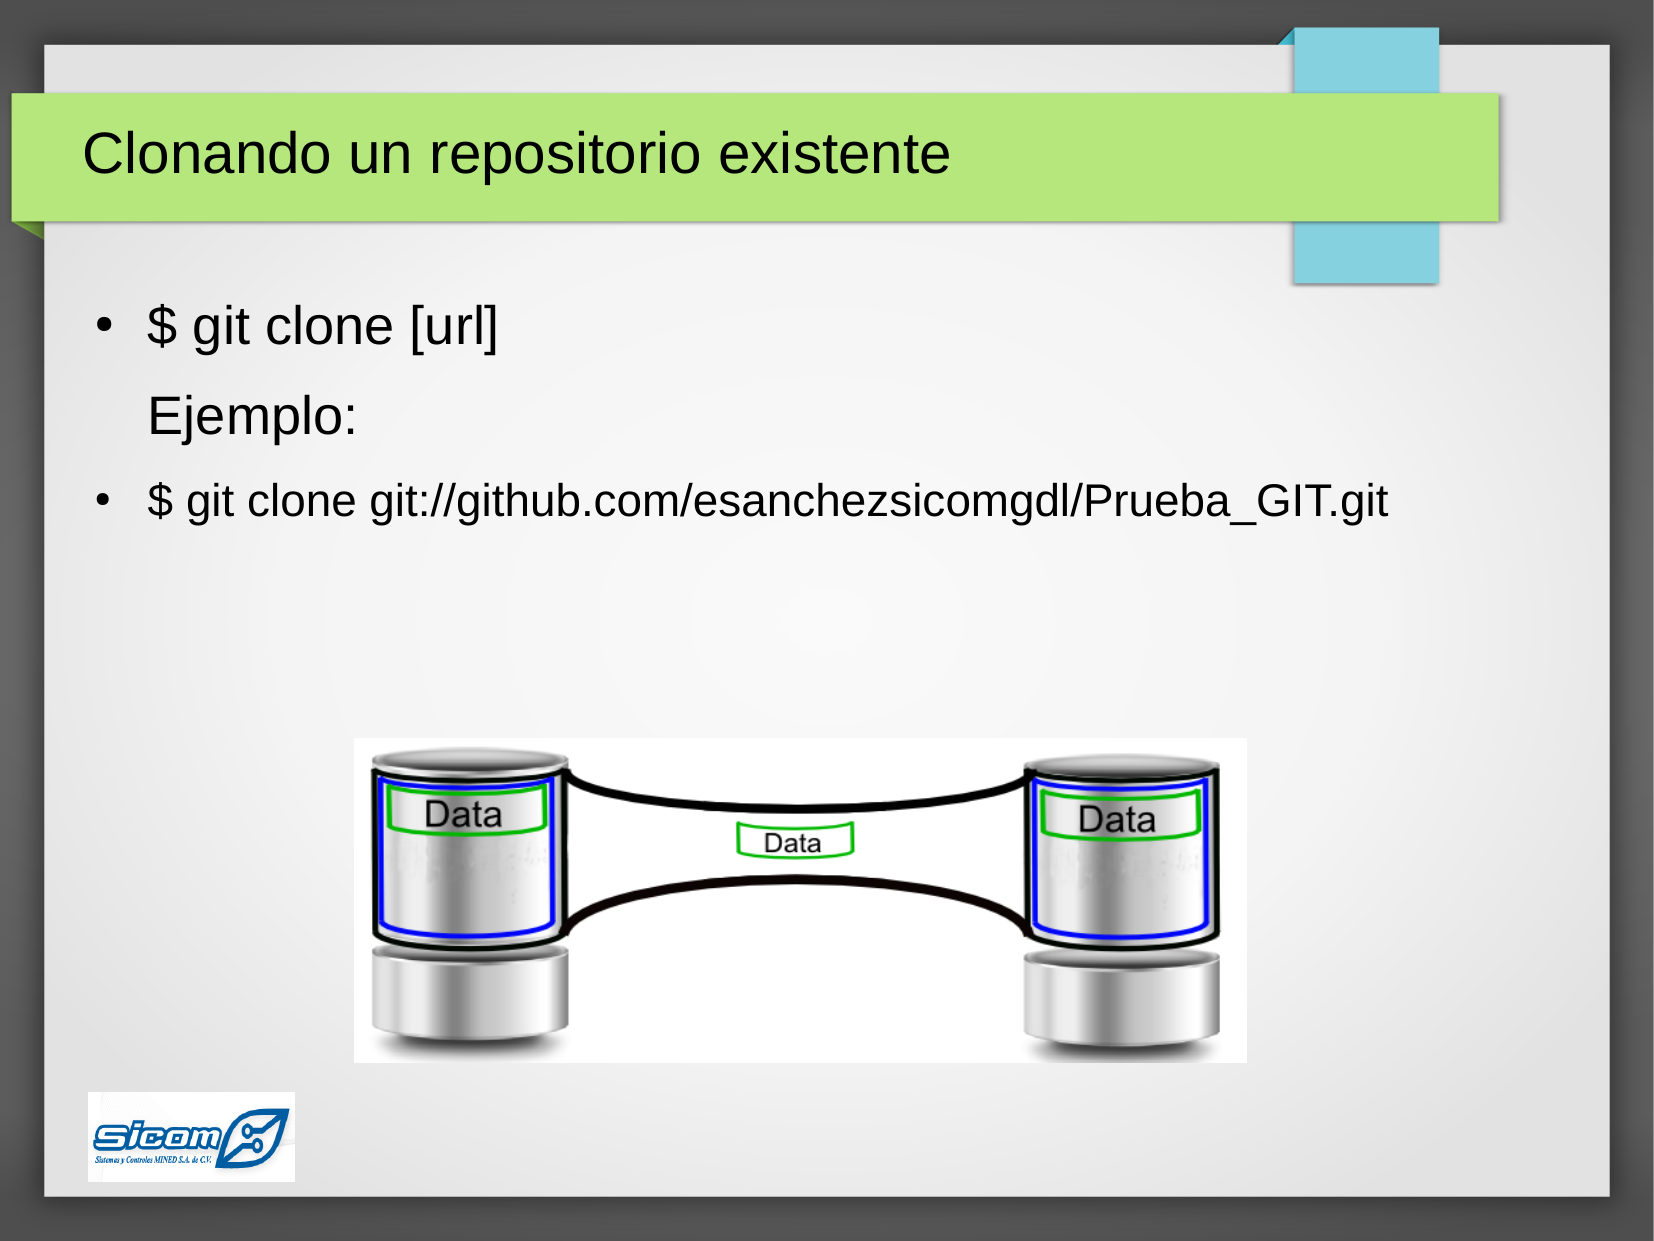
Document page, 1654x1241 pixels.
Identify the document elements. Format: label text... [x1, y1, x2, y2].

list $ git clone [url] Ejemplo: $ git clone git://github.com/esanchezsicomgdl/Prueba_GIT.git [76, 295, 1565, 1015]
title Clonando un repositorio existente [82, 94, 1264, 213]
picture [0, 0, 1654, 1241]
